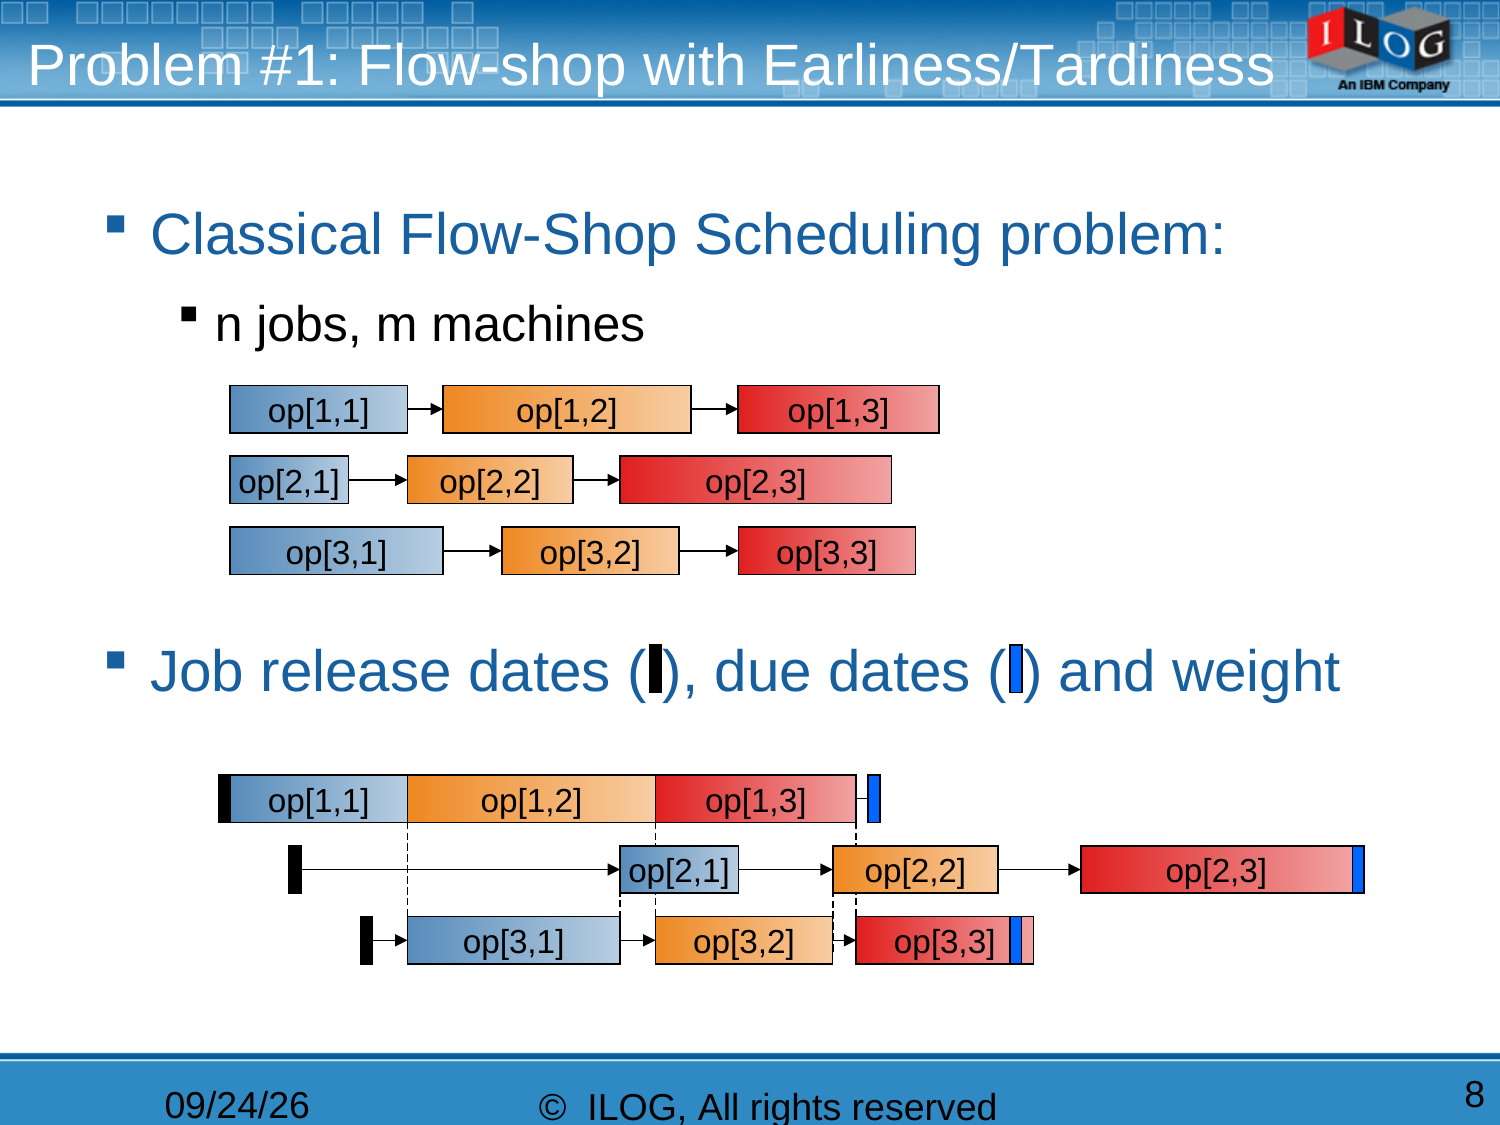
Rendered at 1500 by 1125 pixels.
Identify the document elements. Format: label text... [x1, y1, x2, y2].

text_box [1352, 845, 1365, 894]
text_box op[3,3] [1022, 916, 1034, 965]
text_box op[3,3] [738, 527, 916, 575]
text_box [1010, 645, 1022, 693]
text_box op[3,2] [501, 527, 679, 575]
text_box [360, 941, 373, 965]
text_box op[2,3] [620, 456, 892, 504]
text_box [360, 916, 373, 940]
picture [0, 0, 1500, 1125]
text_box [868, 774, 880, 823]
text_box op[3,2] [655, 916, 833, 965]
text_box op[2,1] [620, 845, 739, 894]
text_box op[1,1] [230, 385, 408, 433]
text_box op[3,1] [230, 527, 443, 575]
text_box op[1,3] [655, 774, 857, 823]
text_box op[2,1] [230, 456, 349, 504]
picture [775, 1102, 785, 1118]
text_box [649, 645, 662, 693]
text_box [218, 774, 231, 823]
text_box op[1,2] [442, 385, 691, 433]
title Problem #1: Flow-shop with Earliness/Tardiness [12, 0, 1300, 144]
text_box op[2,3] [1080, 845, 1352, 894]
text_box op[1,1] [231, 774, 407, 823]
text_box [1009, 916, 1022, 965]
text_box op[1,3] [738, 385, 939, 433]
text_box op[3,3] [856, 916, 1009, 965]
list Classical Flow-Shop Scheduling problem: n jobs, m machines Job release dates ( ), due dates ( ) and weight [87, 174, 1413, 752]
text_box op[3,1] [407, 916, 621, 965]
text_box op[2,2] [832, 845, 999, 894]
text_box [289, 845, 302, 894]
text_box op[1,2] [407, 774, 655, 823]
text_box op[2,2] [407, 456, 573, 504]
